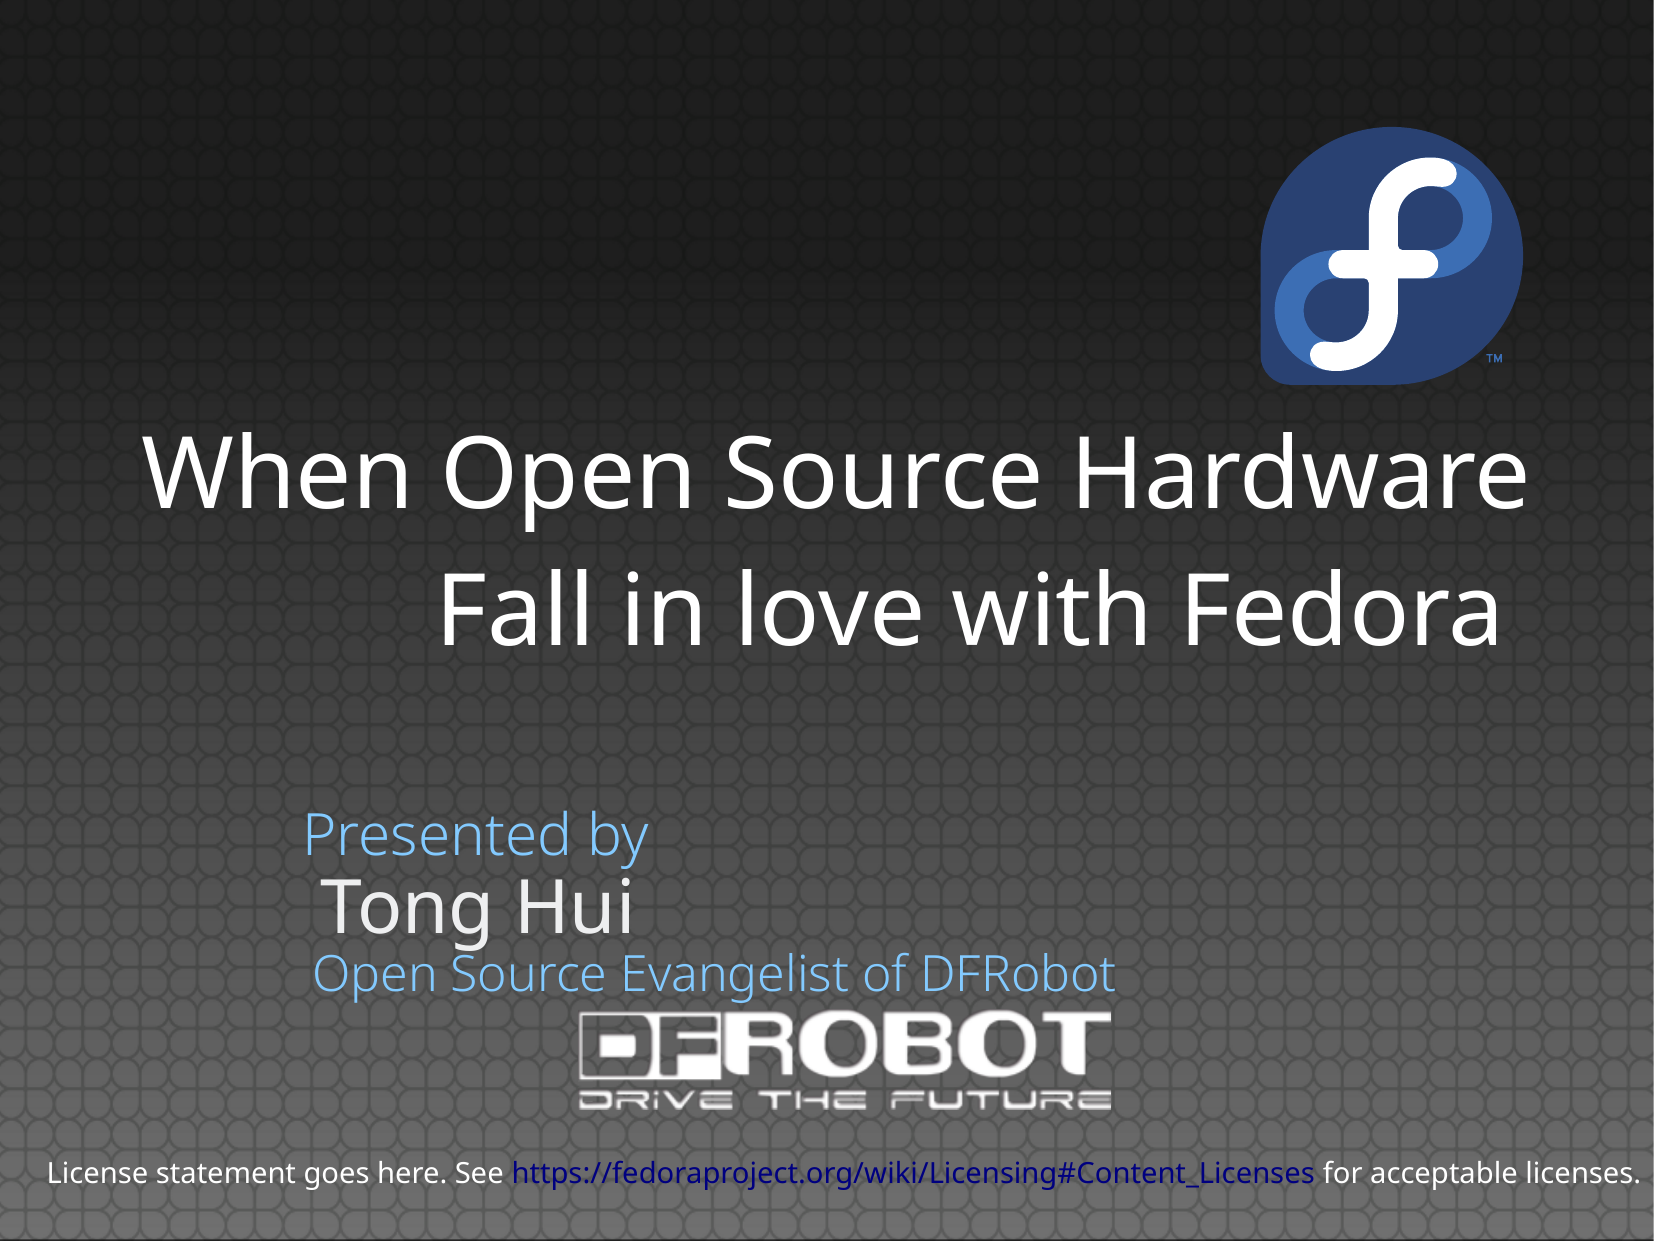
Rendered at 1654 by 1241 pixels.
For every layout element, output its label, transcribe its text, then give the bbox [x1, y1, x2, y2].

picture [0, 0, 1654, 1241]
text_box License statement goes here. See https://fedoraproject.org/wiki/Licensing#Content_Licenses for acceptable licenses. [64, 1144, 1624, 1238]
text_box Open Source Evangelist of DFRobot [297, 930, 1215, 1004]
text_box When Open Source Hardware Fall in love with Fedora [40, 394, 1547, 642]
text_box Tong Hui [305, 846, 1057, 930]
text_box Presented by [287, 785, 699, 869]
